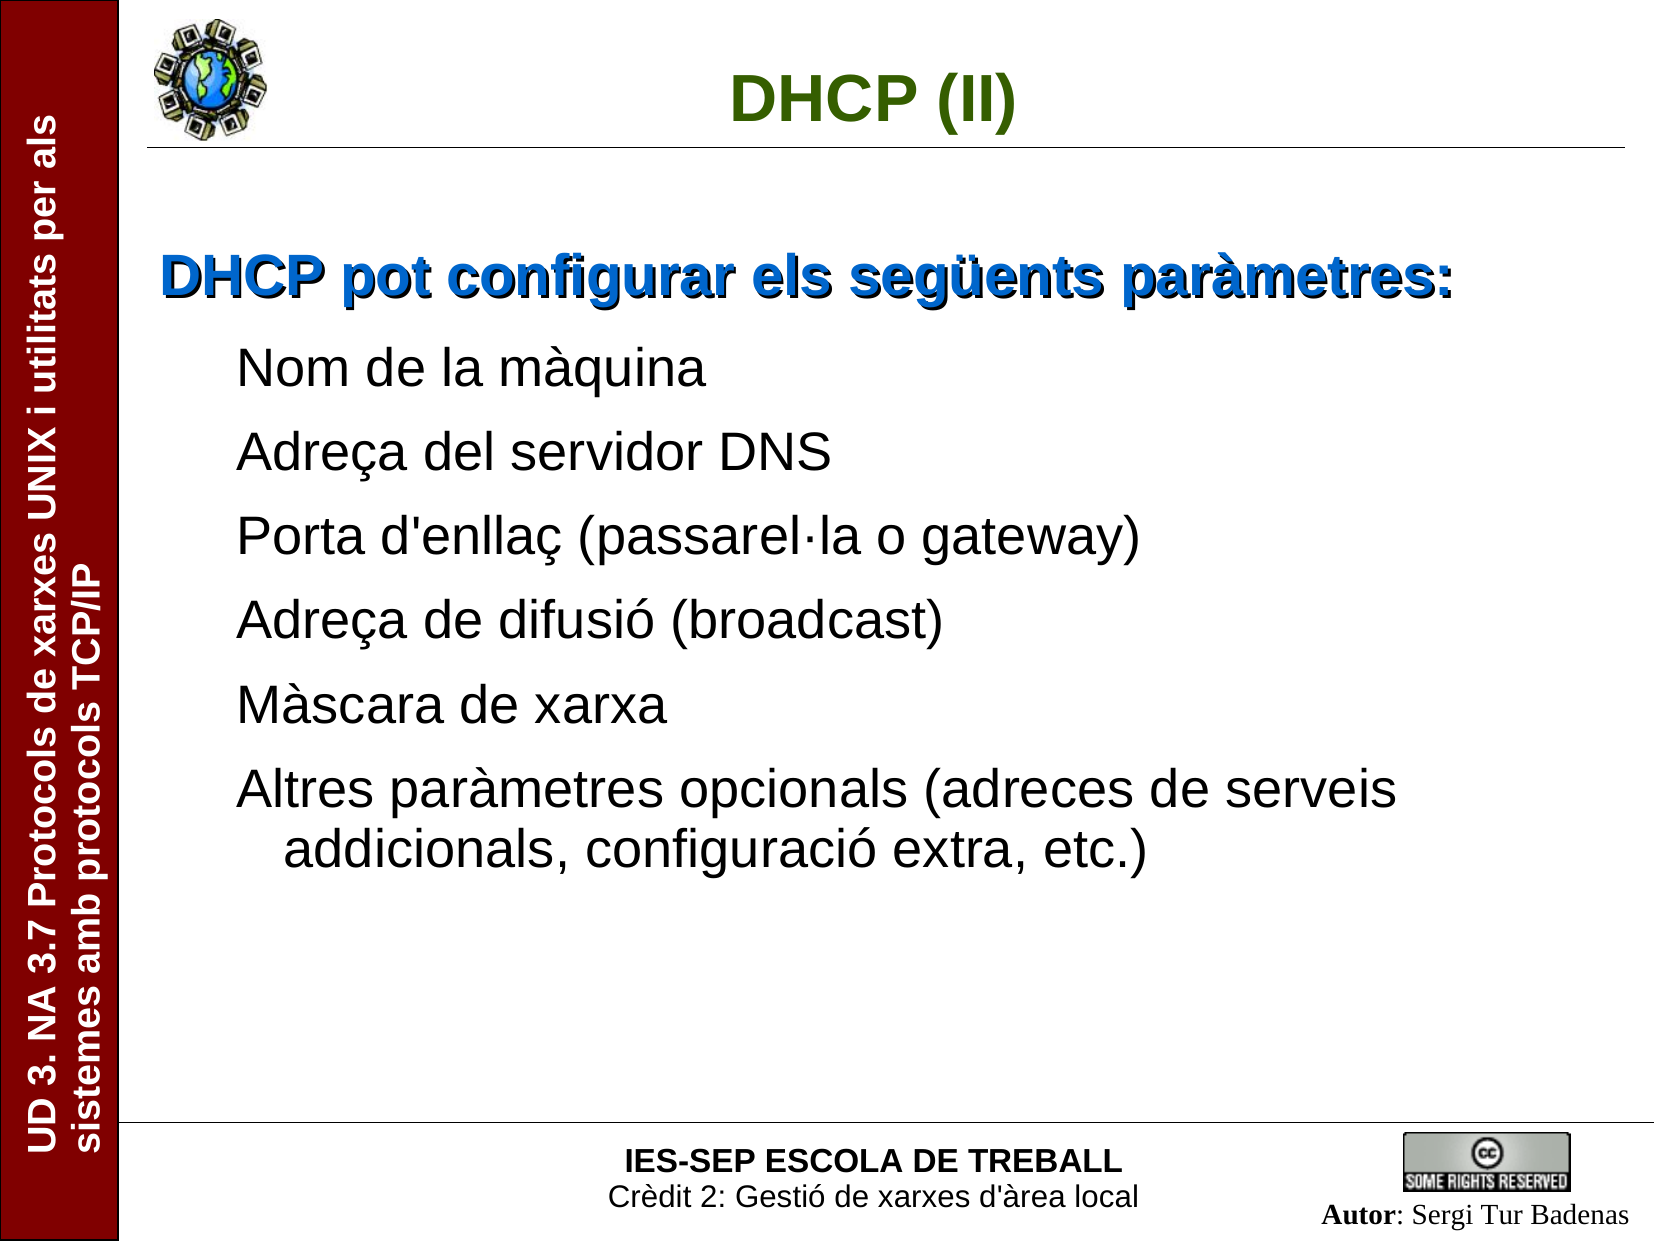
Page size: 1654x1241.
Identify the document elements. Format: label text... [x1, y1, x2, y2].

picture [154, 19, 268, 49]
picture [1403, 1132, 1571, 1192]
list DHCP pot configurar els següents paràmetres: Nom de la màquina Adreça del servidor DNS Porta d'enllaç (passarel·la o gateway) Adreça de difusió (broadcast) Màscara de xarxa Altres paràmetres opcionals (adreces de serveis addicionals, configuració extra, etc.) [141, 242, 1630, 1093]
title DHCP (II) [129, 49, 1619, 148]
